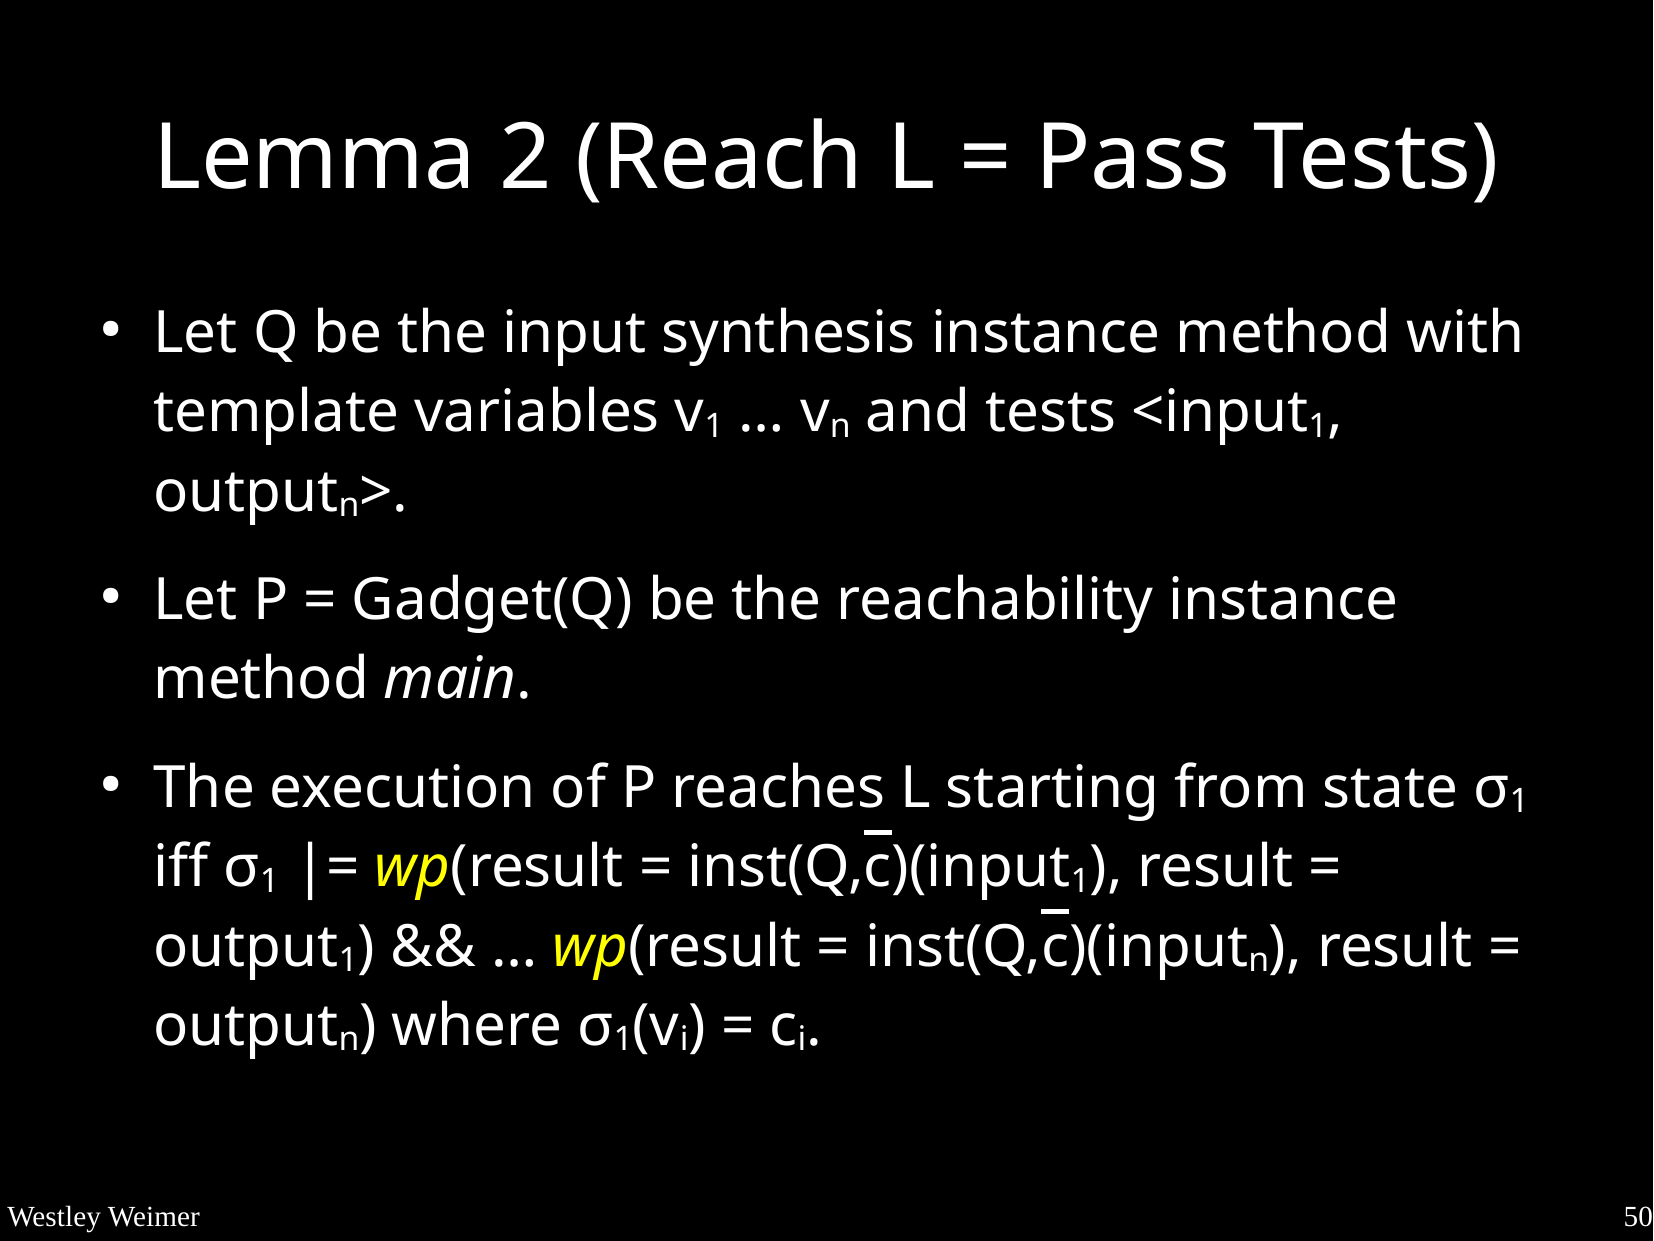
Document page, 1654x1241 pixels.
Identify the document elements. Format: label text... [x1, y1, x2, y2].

list Let Q be the input synthesis instance method with template variables v1 … vn and tests <input1, outputn>. Let P = Gadget(Q) be the reachability instance method main. The execution of P reaches L starting from state σ1 iff σ1 |= wp(result = inst(Q,c)(input1), result = output1) && … wp(result = inst(Q,c)(inputn), result = outputn) where σ1(vi) = ci. [82, 290, 1571, 1109]
title Lemma 2 (Reach L = Pass Tests) [82, 49, 1571, 257]
